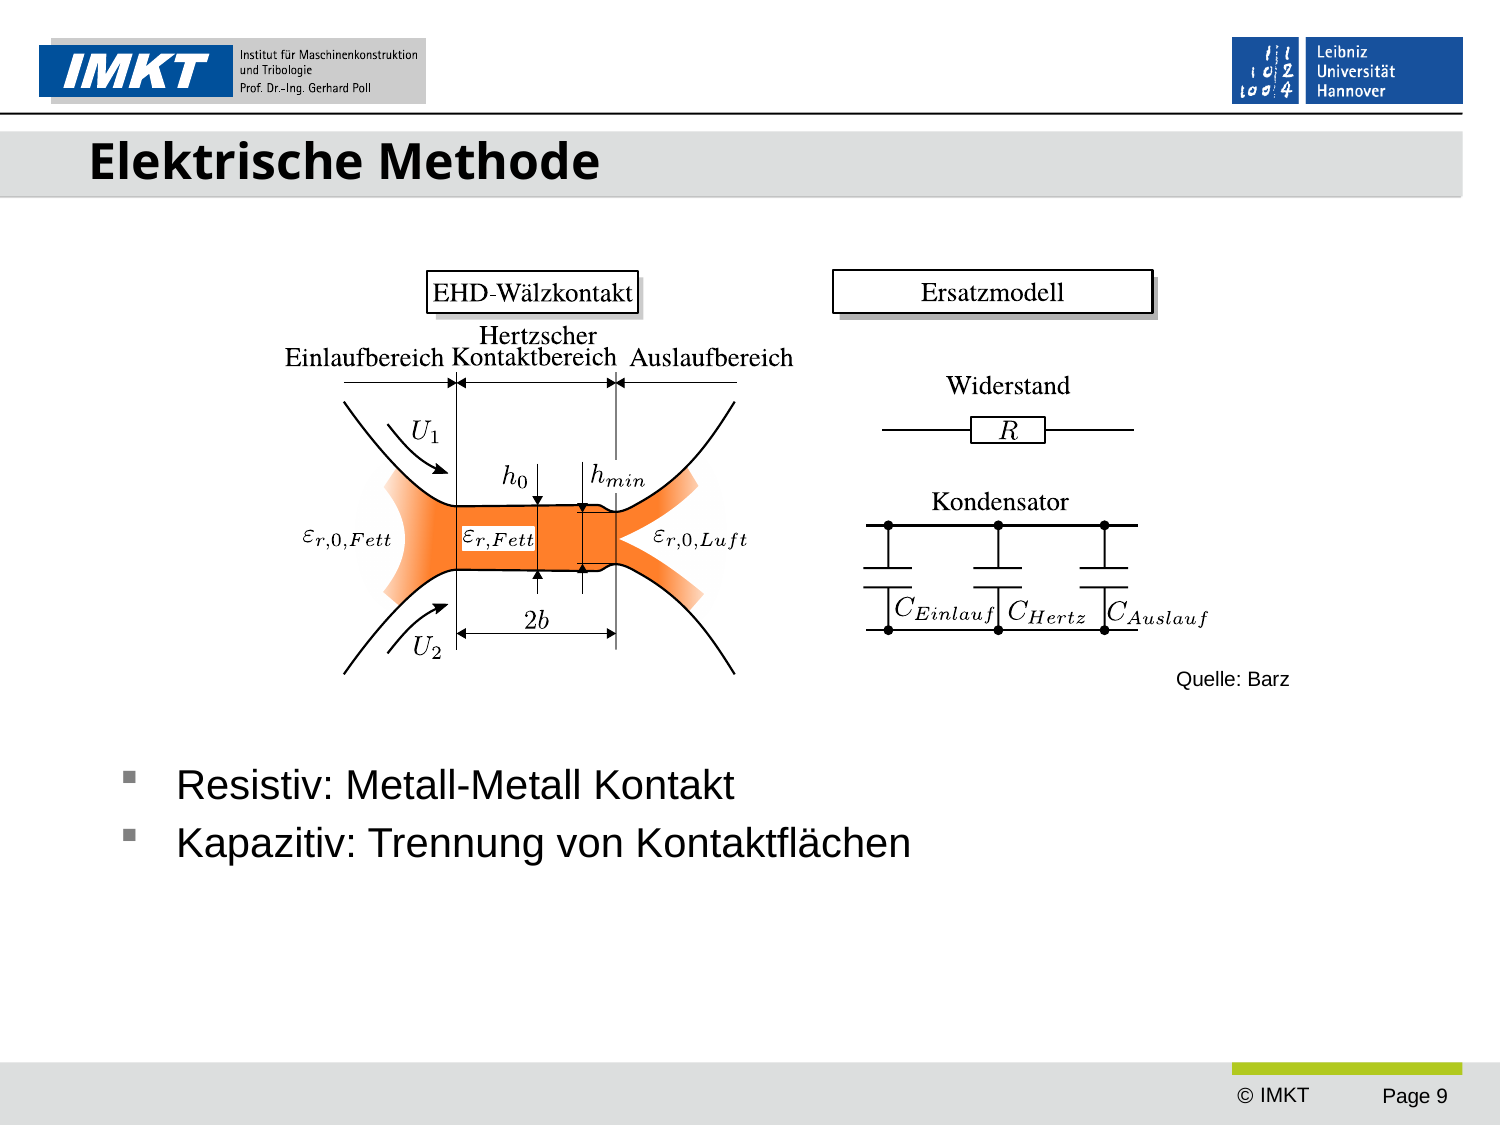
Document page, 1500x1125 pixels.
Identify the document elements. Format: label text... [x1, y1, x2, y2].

text_box Quelle: Barz [1161, 660, 1306, 699]
picture [1232, 37, 1463, 104]
list Resistiv: Metall-Metall Kontakt Kapazitiv: Trennung von Kontaktflächen [105, 750, 1456, 932]
picture [282, 264, 1218, 676]
title Elektrische Methode [73, 122, 1424, 196]
